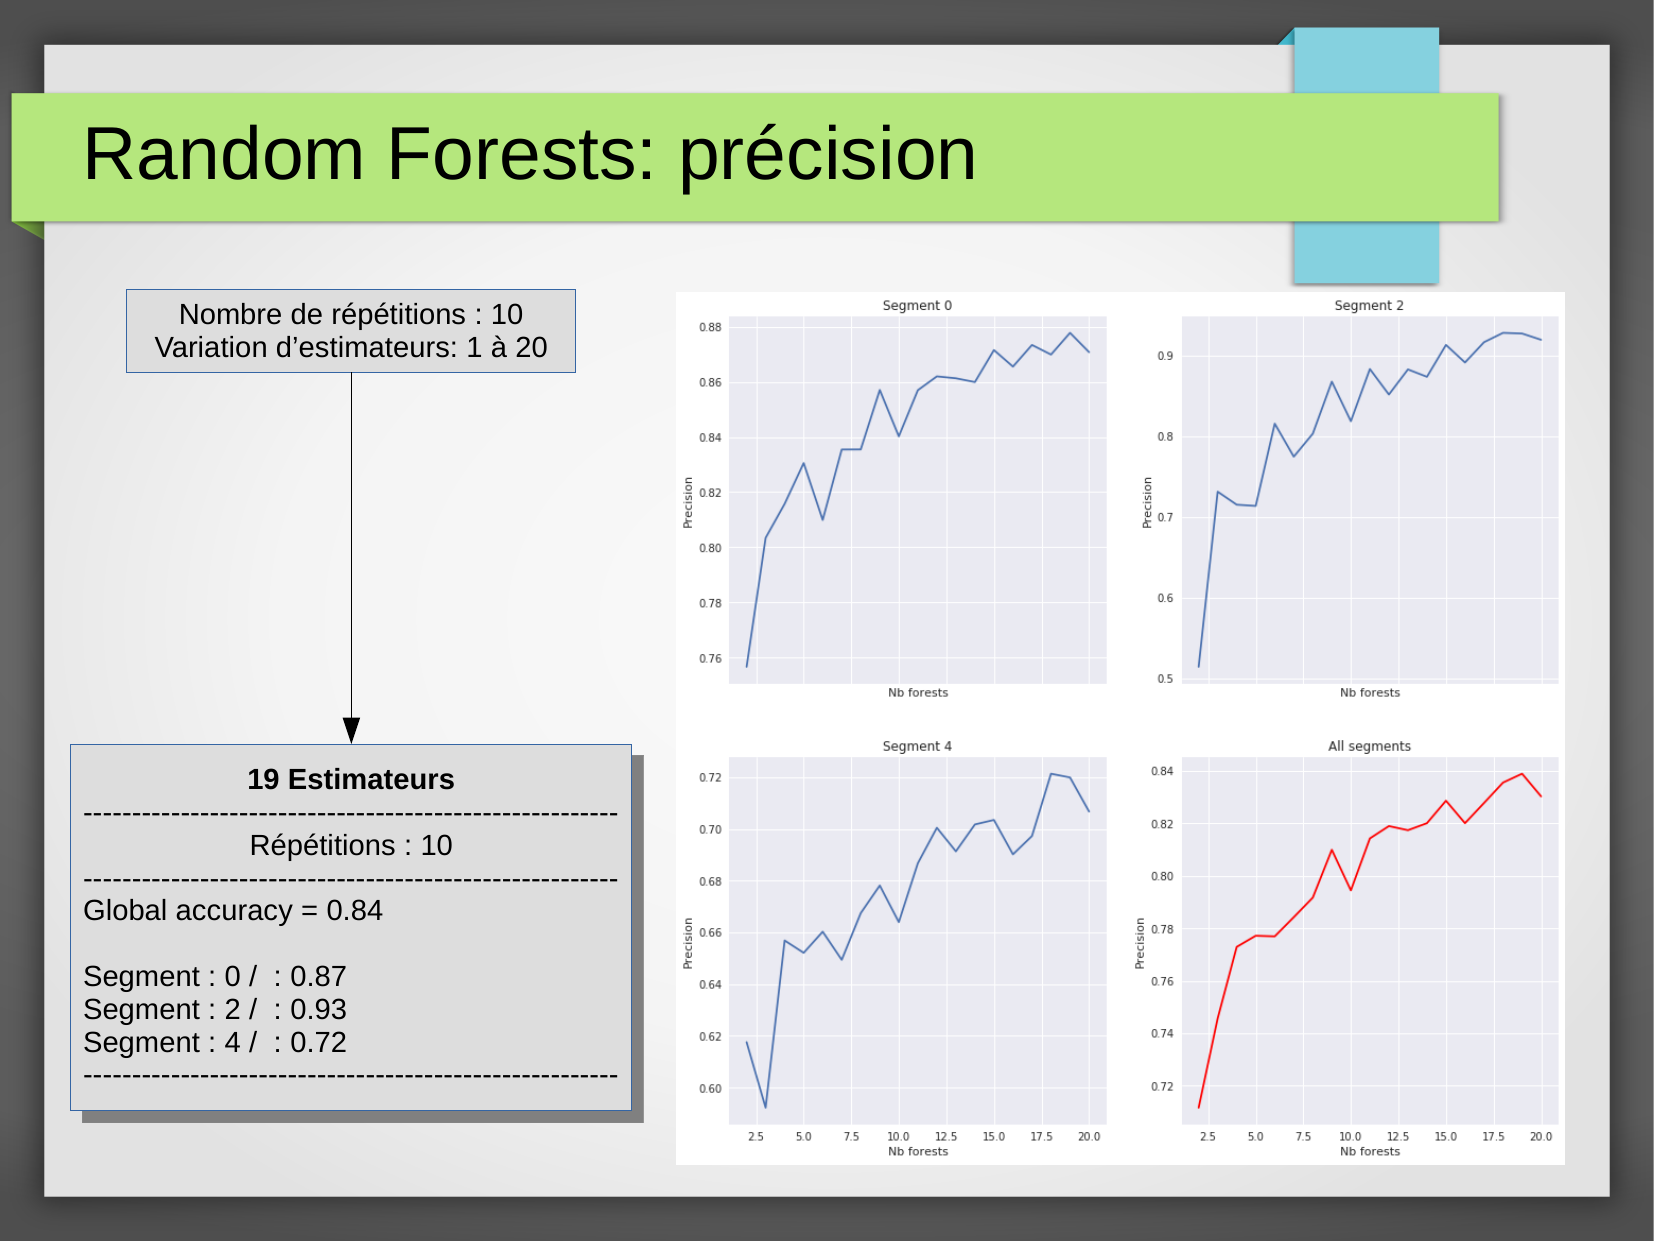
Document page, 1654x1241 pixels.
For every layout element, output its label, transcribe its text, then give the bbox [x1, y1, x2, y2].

text_box Nombre de répétitions : 10 Variation d’estimateurs: 1 à 20 [126, 289, 576, 373]
picture [0, 0, 1654, 1241]
title Random Forests: précision [82, 94, 1477, 213]
text_box 19 Estimateurs ------------------------------------------------------- Répétitions : 10 ------------------------------------------------------- Global accuracy = 0.84 Segment : 0 / : 0.87 Segment : 2 / : 0.93 Segment : 4 / : 0.72 ------------------------------------------------------- [70, 744, 632, 1111]
